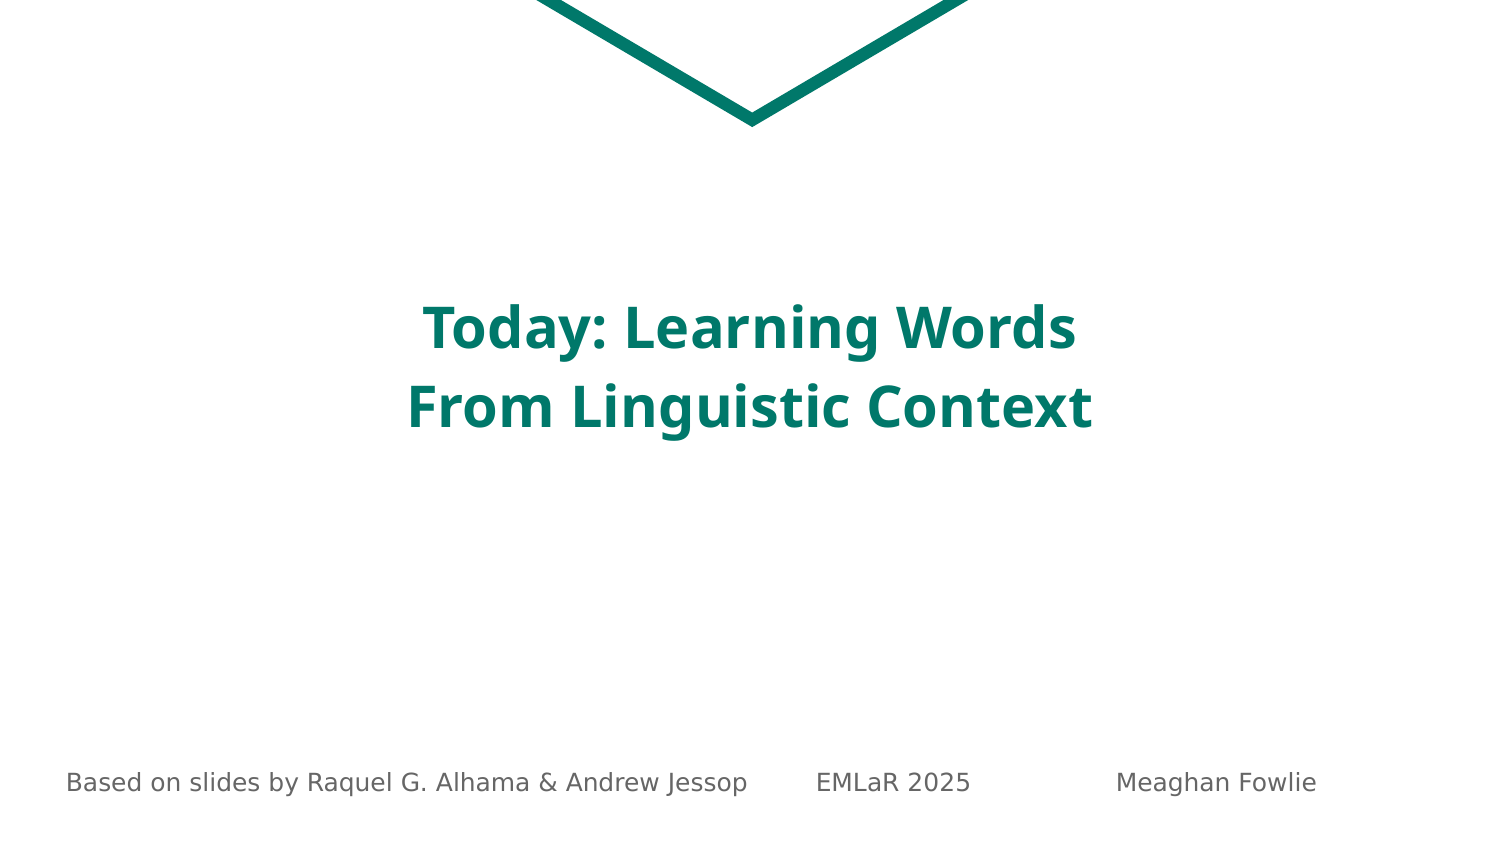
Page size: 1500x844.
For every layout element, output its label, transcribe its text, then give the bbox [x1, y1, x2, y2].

title Today: Learning Words From Linguistic Context [349, 272, 1151, 463]
